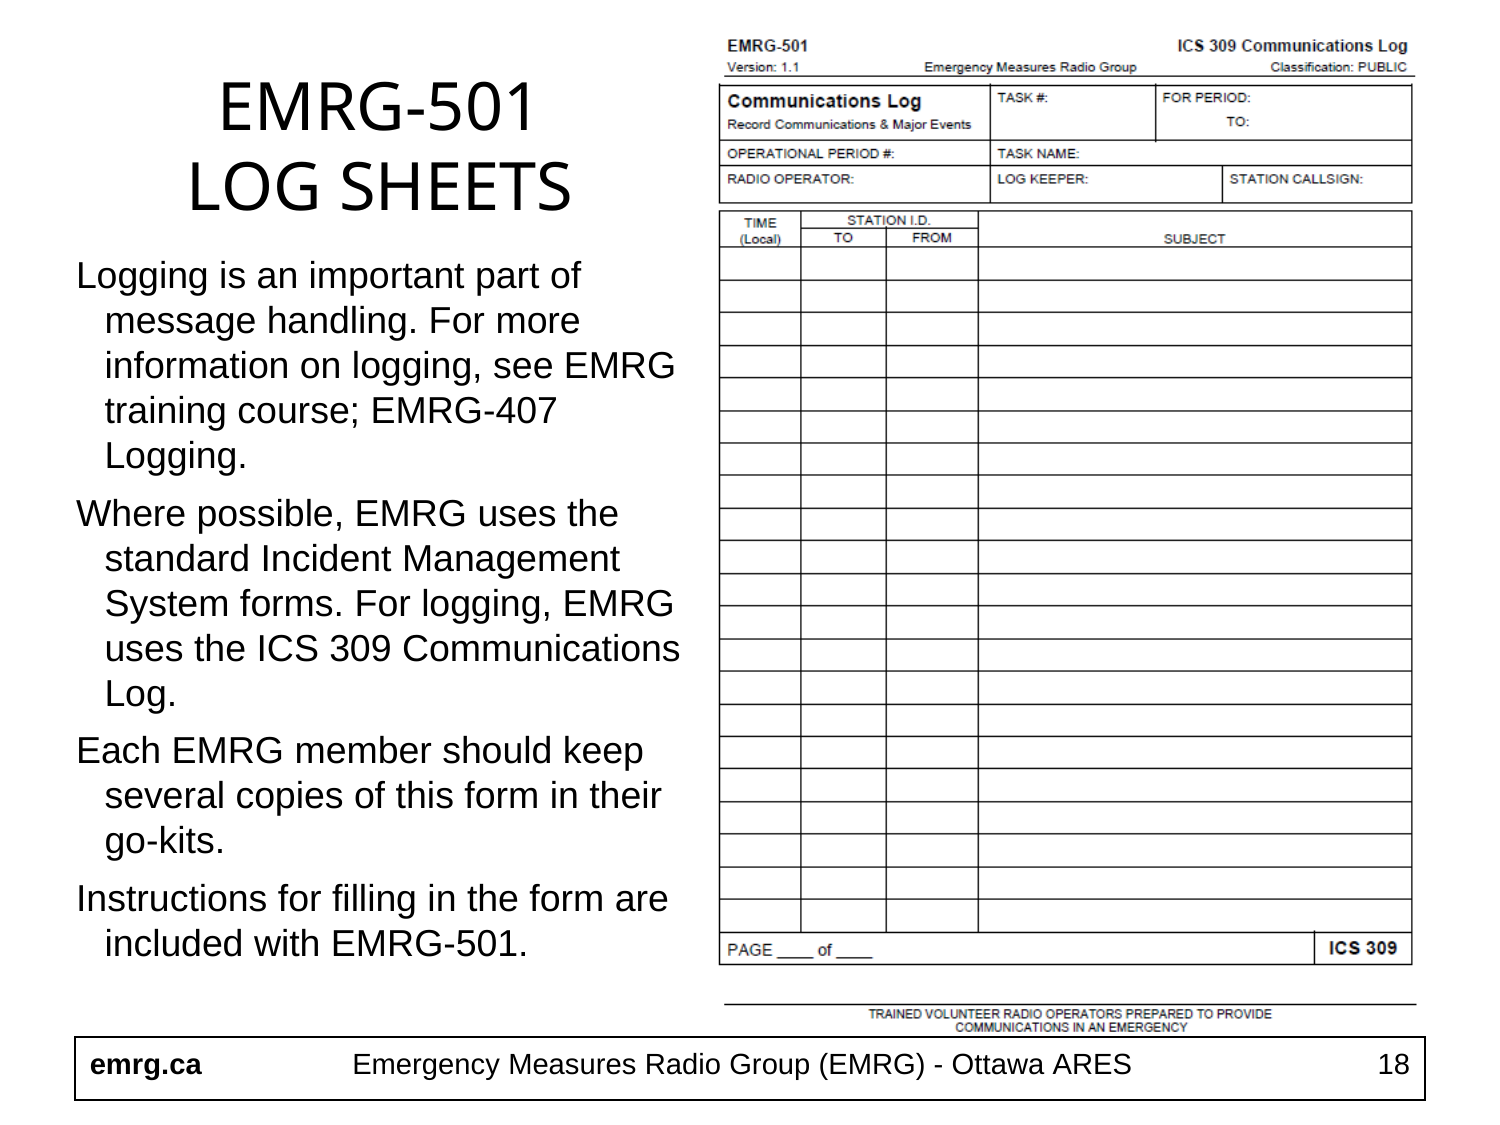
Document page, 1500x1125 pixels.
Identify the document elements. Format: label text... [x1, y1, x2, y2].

text_box Logging is an important part of message handling. For more information on logging, see EMRG training course; EMRG-407 Logging. Where possible, EMRG uses the standard Incident Management System forms. For logging, EMRG uses the ICS 309 Communications Log. Each EMRG member should keep several copies of this form in their go-kits. Instructions for filling in the form are included with EMRG-501. [52, 243, 708, 972]
text_box <number> [1246, 1037, 1426, 1103]
text_box Emergency Measures Radio Group (EMRG) - Ottawa ARES [247, 1037, 1238, 1103]
text_box EMRG-501 LOG SHEETS [52, 55, 708, 243]
picture [707, 29, 1426, 1036]
